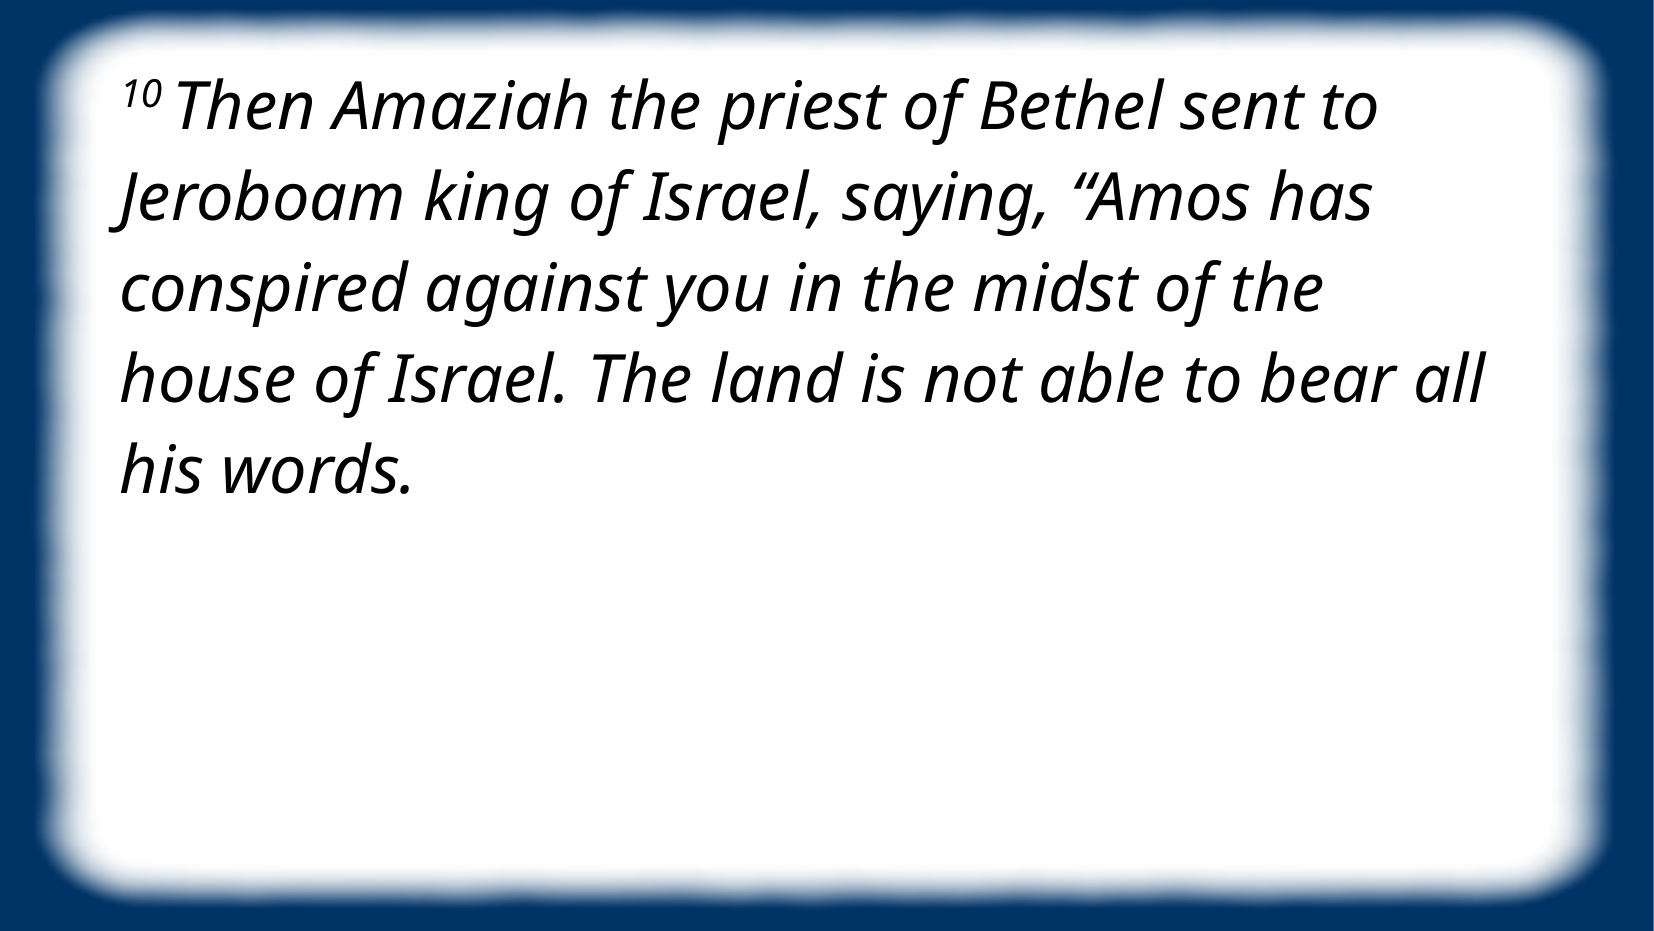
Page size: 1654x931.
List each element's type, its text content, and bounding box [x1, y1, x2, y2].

text_box 10 Then Amaziah the priest of Bethel sent to Jeroboam king of Israel, saying, “Amos has conspired against you in the midst of the house of Israel. The land is not able to bear all his words. [105, 51, 1531, 511]
picture [0, 0, 1654, 931]
